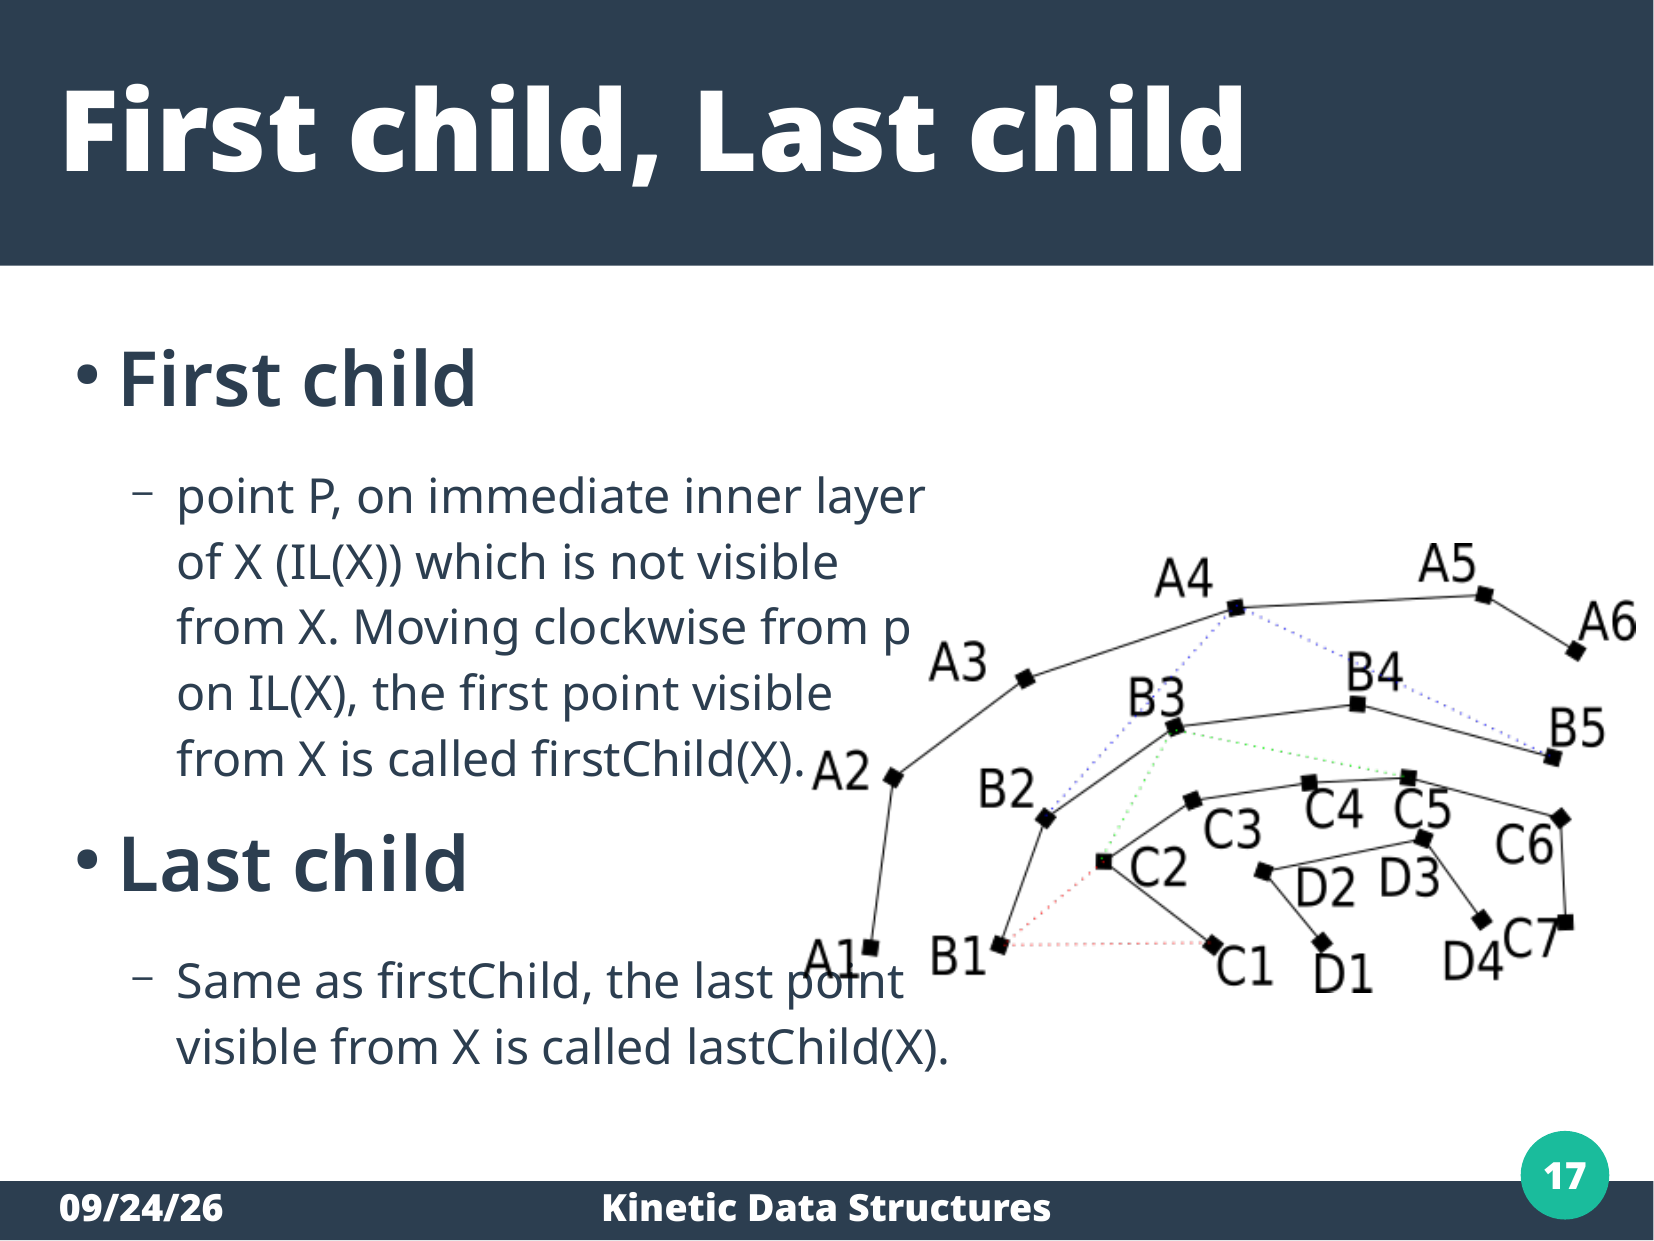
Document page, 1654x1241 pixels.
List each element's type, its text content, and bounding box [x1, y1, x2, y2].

picture [803, 543, 1636, 993]
title First child, Last child [59, 49, 1595, 207]
list First child point P, on immediate inner layer of X (IL(X)) which is not visible from X. Moving clockwise from p on IL(X), the first point visible from X is called firstChild(X). Last child Same as firstChild, the last point visible from X is called lastChild(X). [59, 324, 957, 1152]
